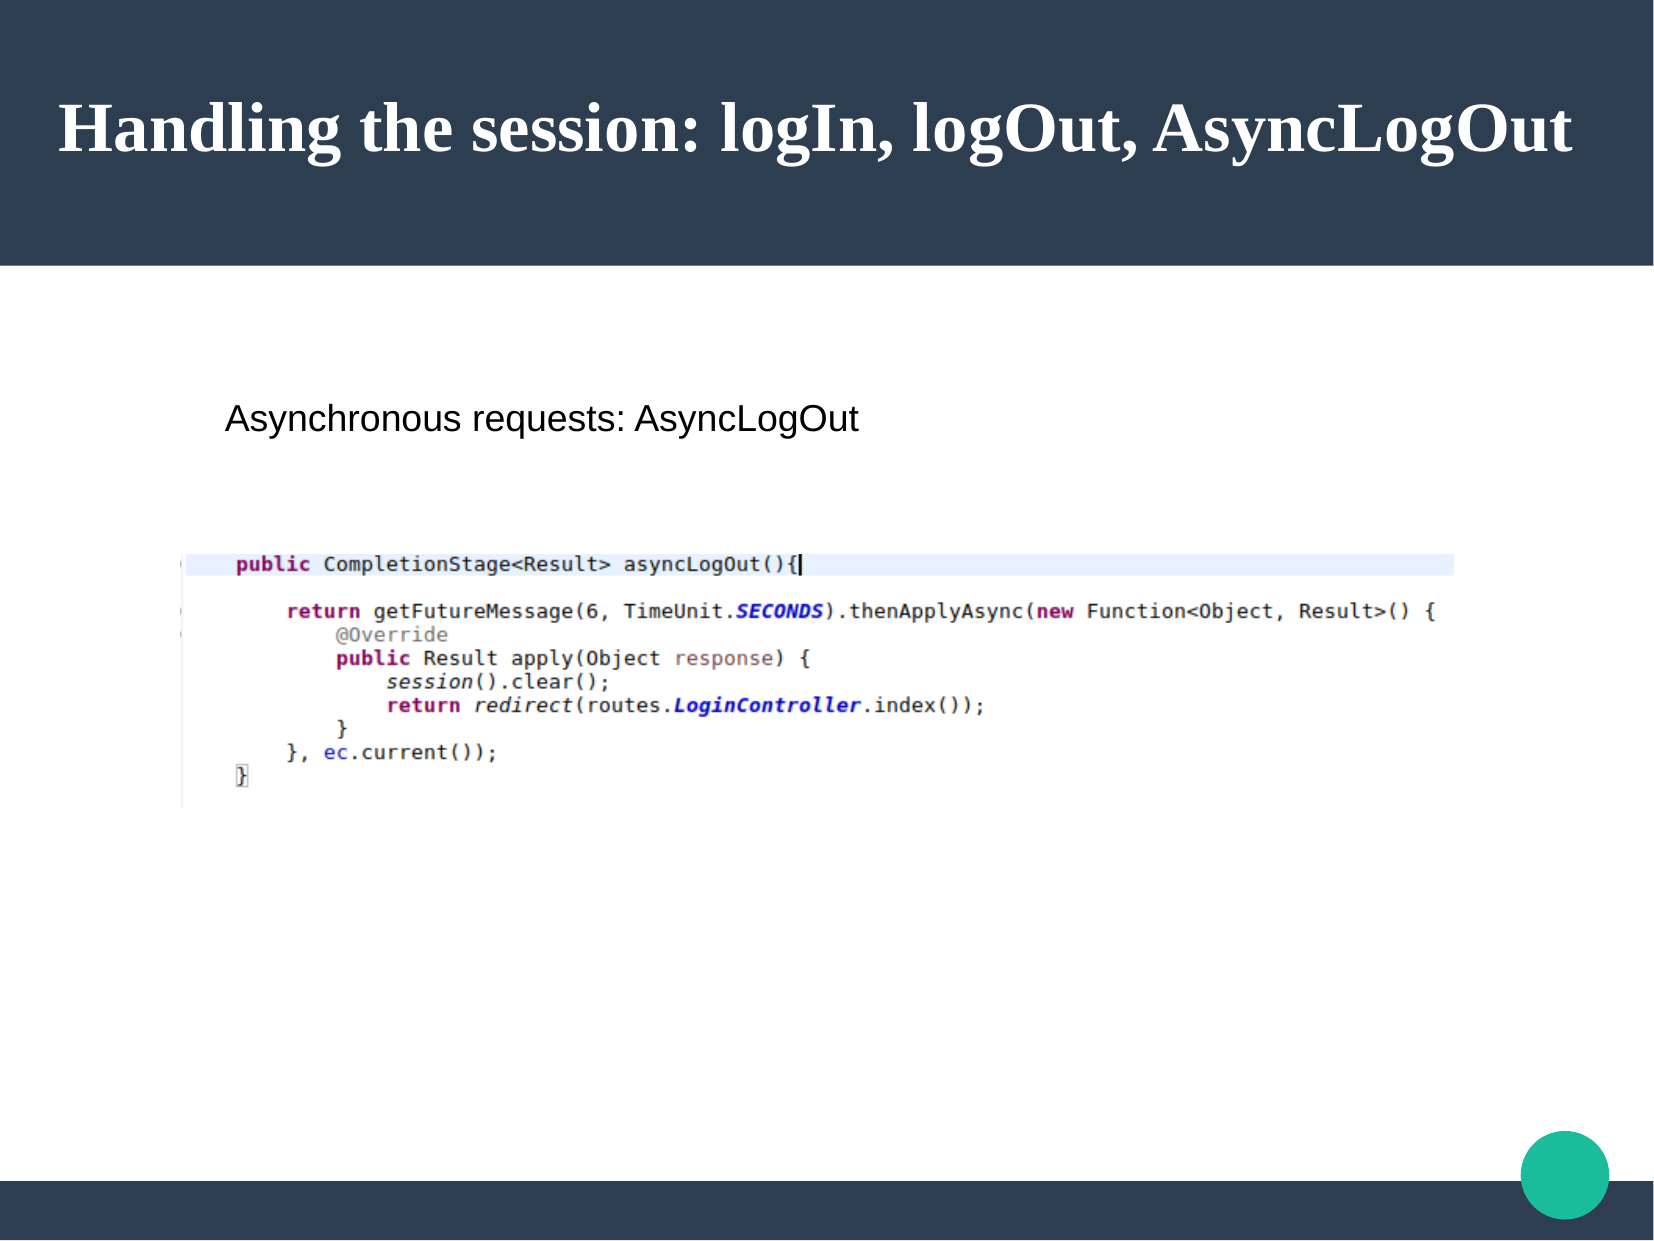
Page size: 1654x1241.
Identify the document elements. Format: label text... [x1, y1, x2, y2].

text_box Asynchronous requests: AsyncLogOut [210, 389, 875, 447]
title Handling the session: logIn, logOut, AsyncLogOut [59, 49, 1595, 207]
picture [180, 554, 1454, 809]
